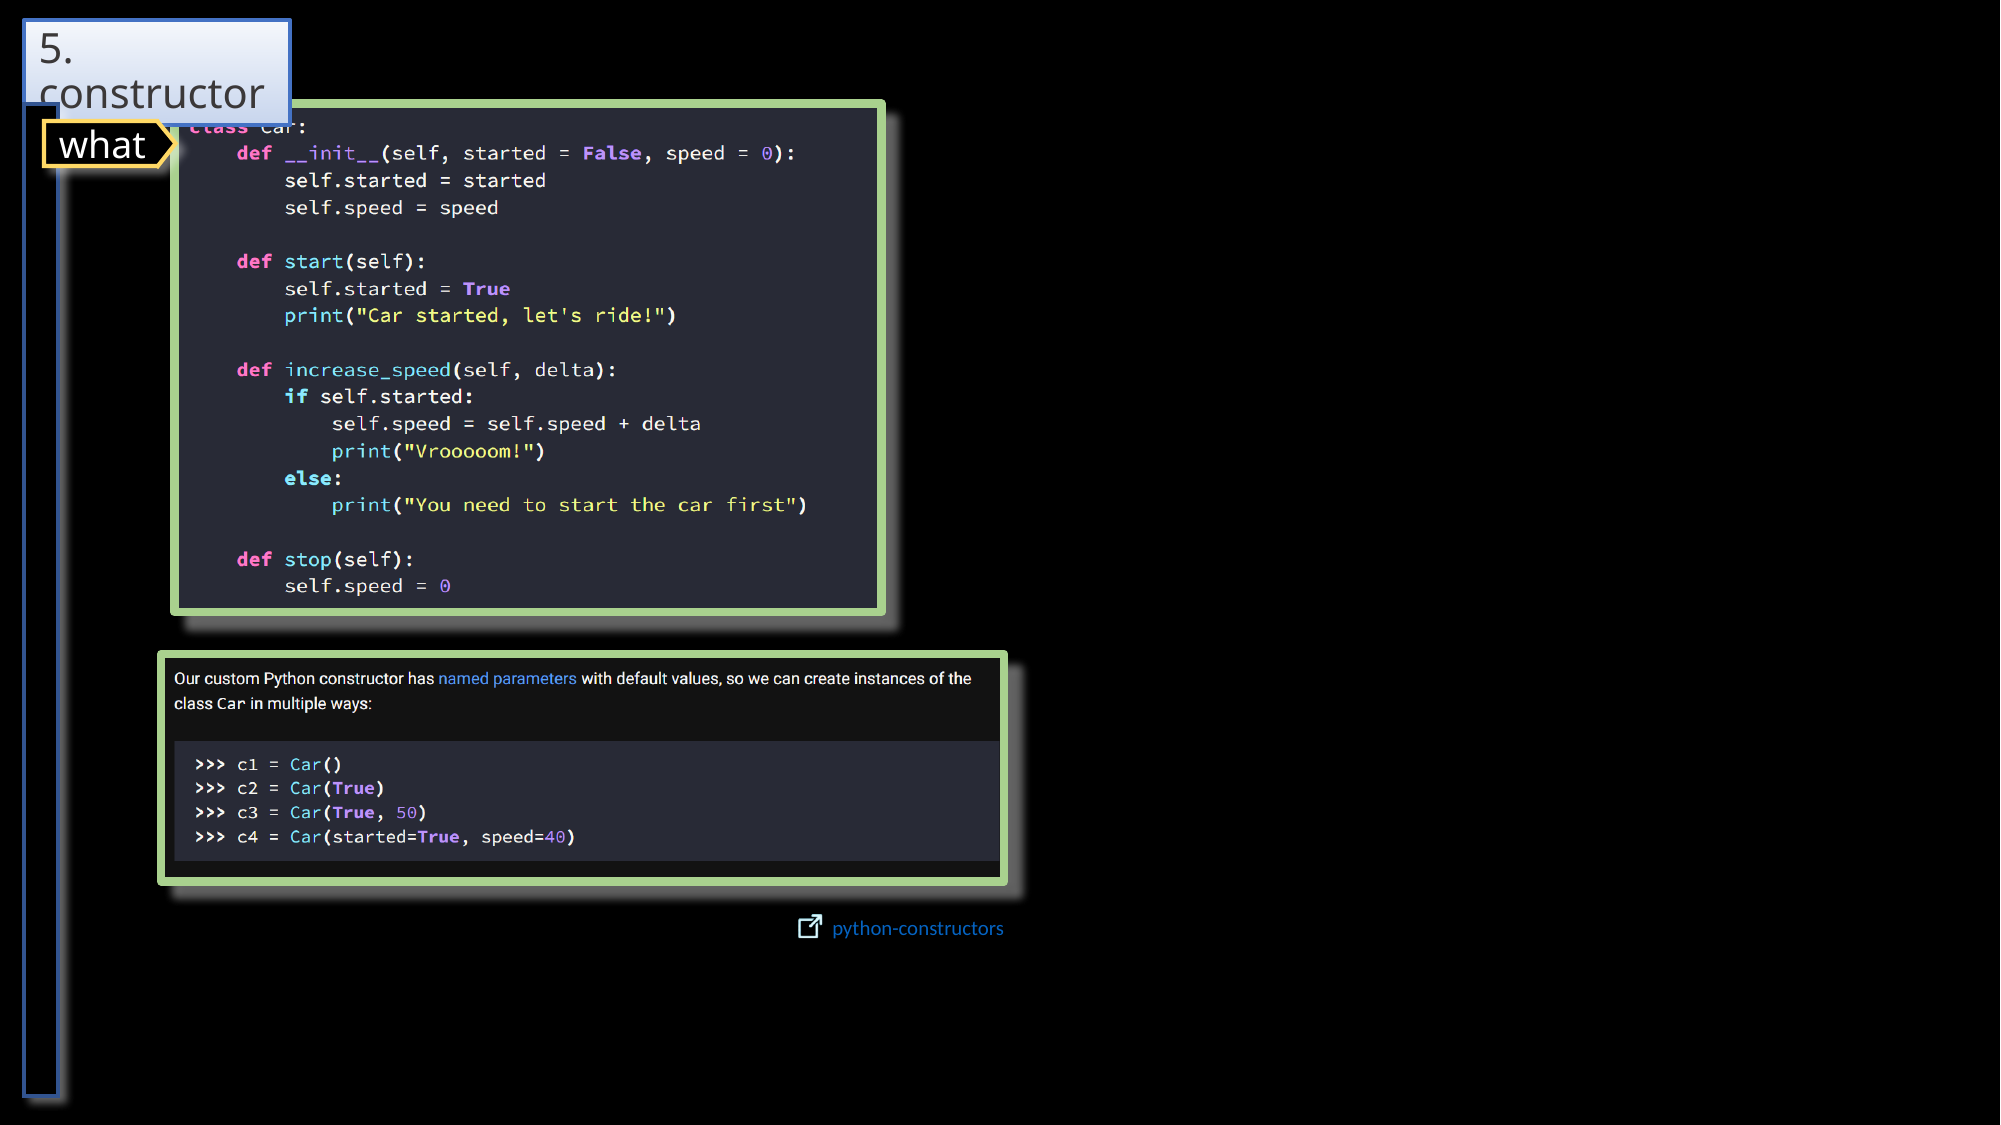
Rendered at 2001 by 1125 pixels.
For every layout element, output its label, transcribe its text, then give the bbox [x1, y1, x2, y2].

text_box python-constructors [817, 907, 1019, 948]
picture [165, 658, 1000, 878]
text_box what [44, 121, 176, 167]
picture [795, 911, 825, 942]
text_box [23, 103, 58, 1096]
title 5. constructor [23, 20, 290, 81]
picture [178, 107, 878, 608]
